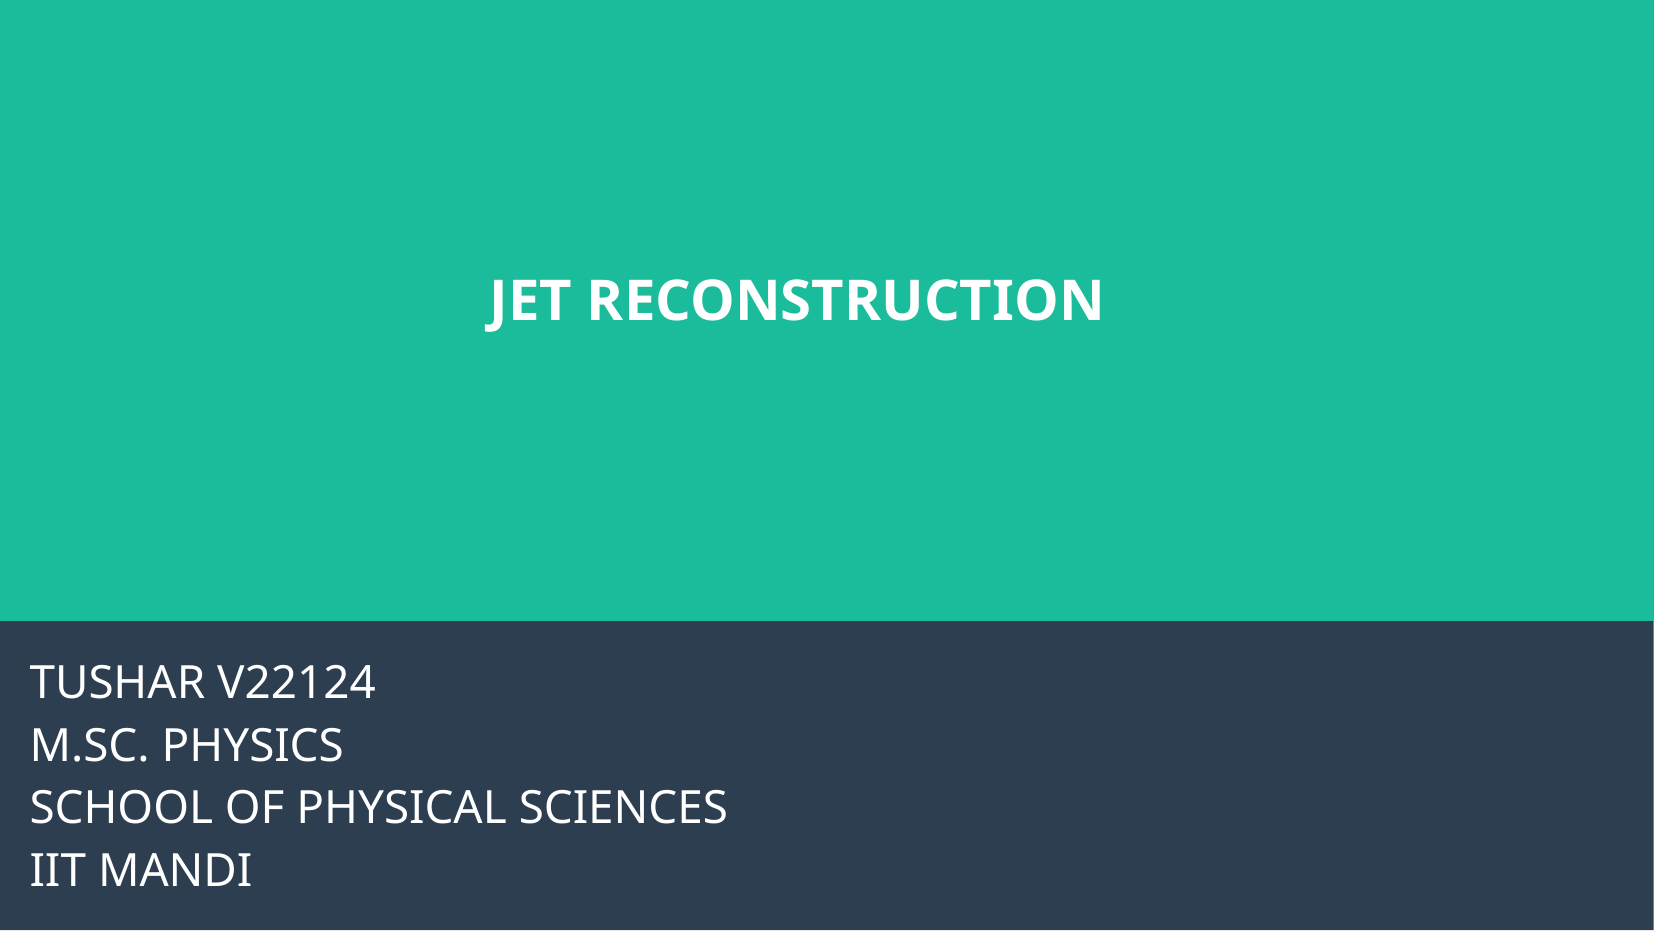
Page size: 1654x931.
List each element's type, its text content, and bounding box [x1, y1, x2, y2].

subtitle TUSHAR V22124 M.SC. PHYSICS SCHOOL OF PHYSICAL SCIENCES IIT MANDI [29, 649, 1565, 916]
title JET RECONSTRUCTION [29, 236, 1565, 400]
